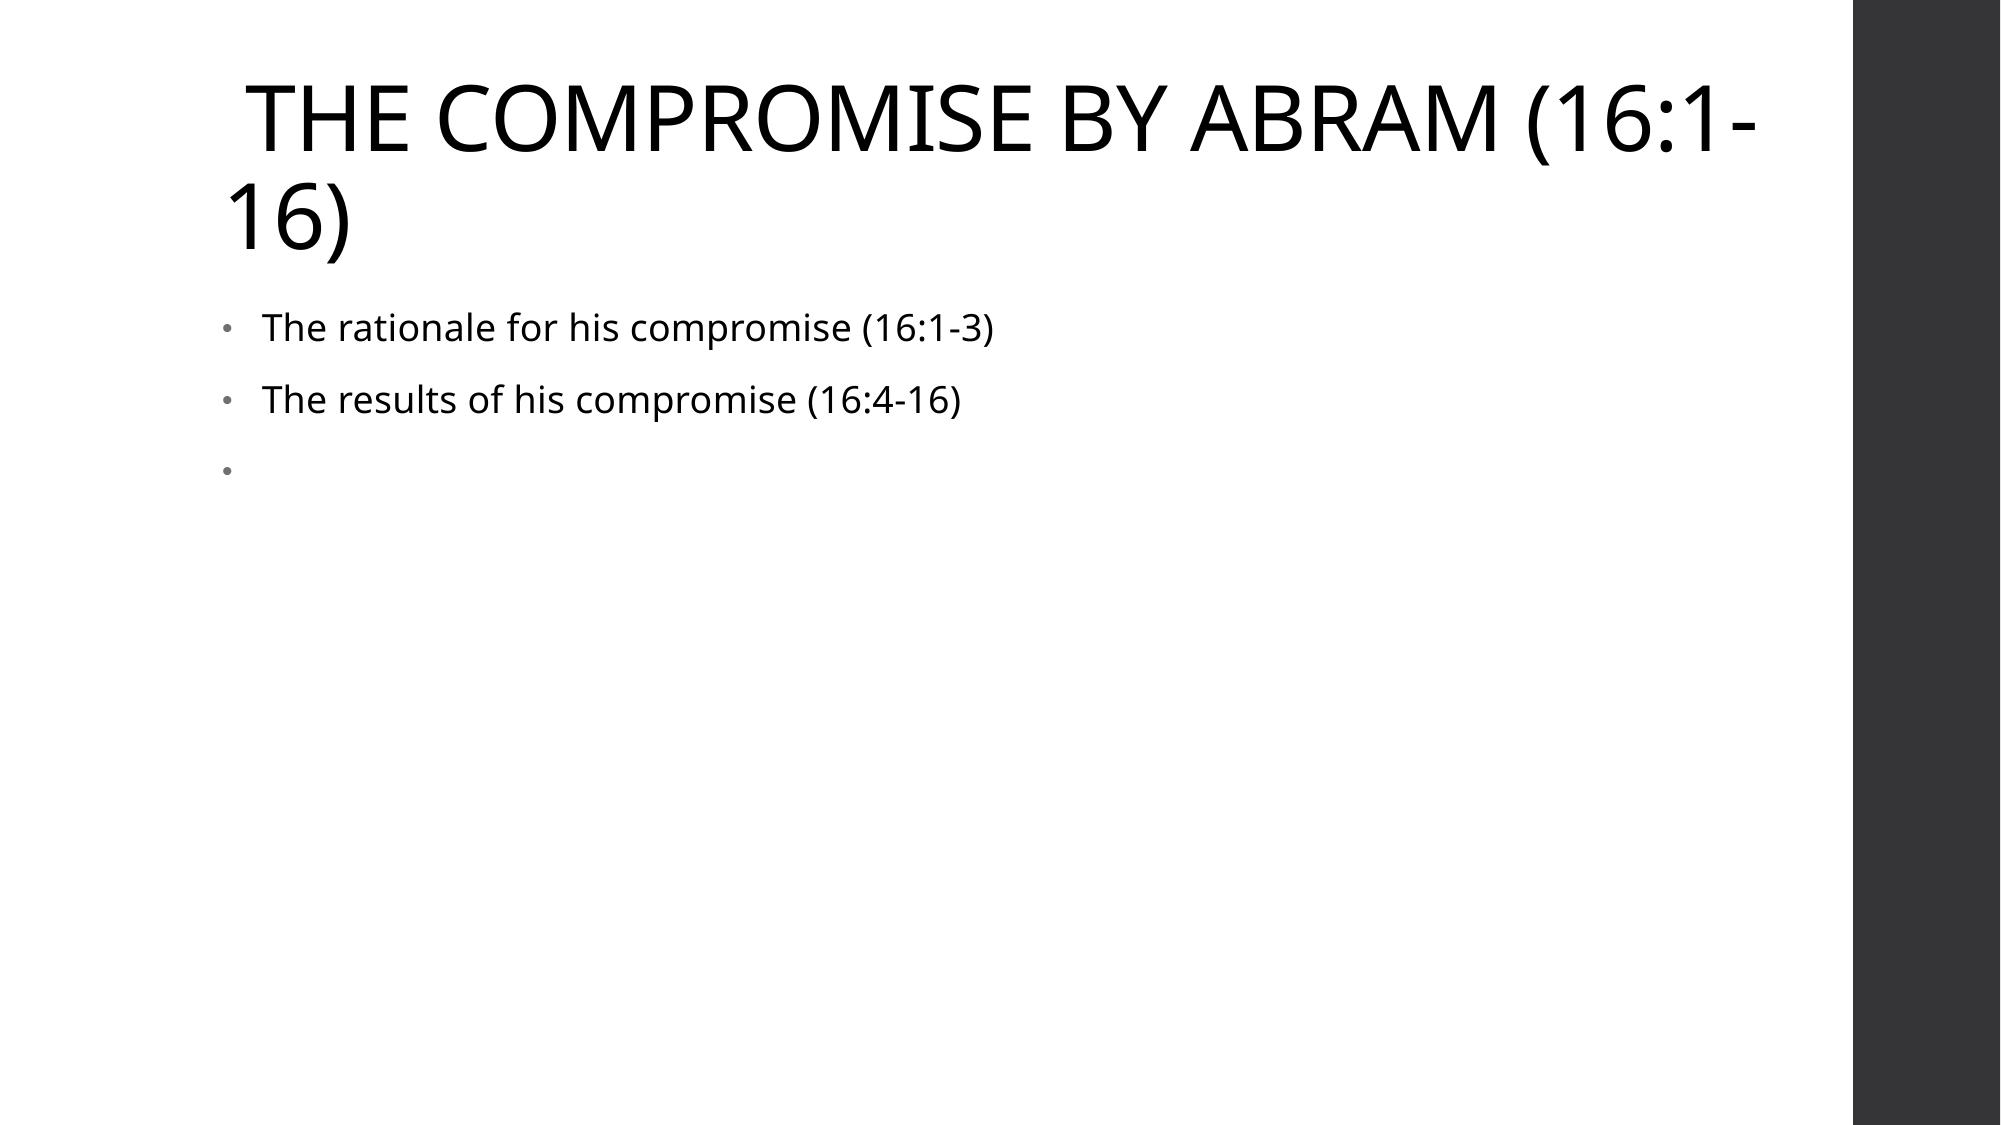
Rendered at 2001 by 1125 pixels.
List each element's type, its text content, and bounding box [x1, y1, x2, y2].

title THE COMPROMISE BY ABRAM (16:1-16) [206, 60, 1797, 278]
list The rationale for his compromise (16:1-3) The results of his compromise (16:4-16) [206, 299, 1617, 1014]
